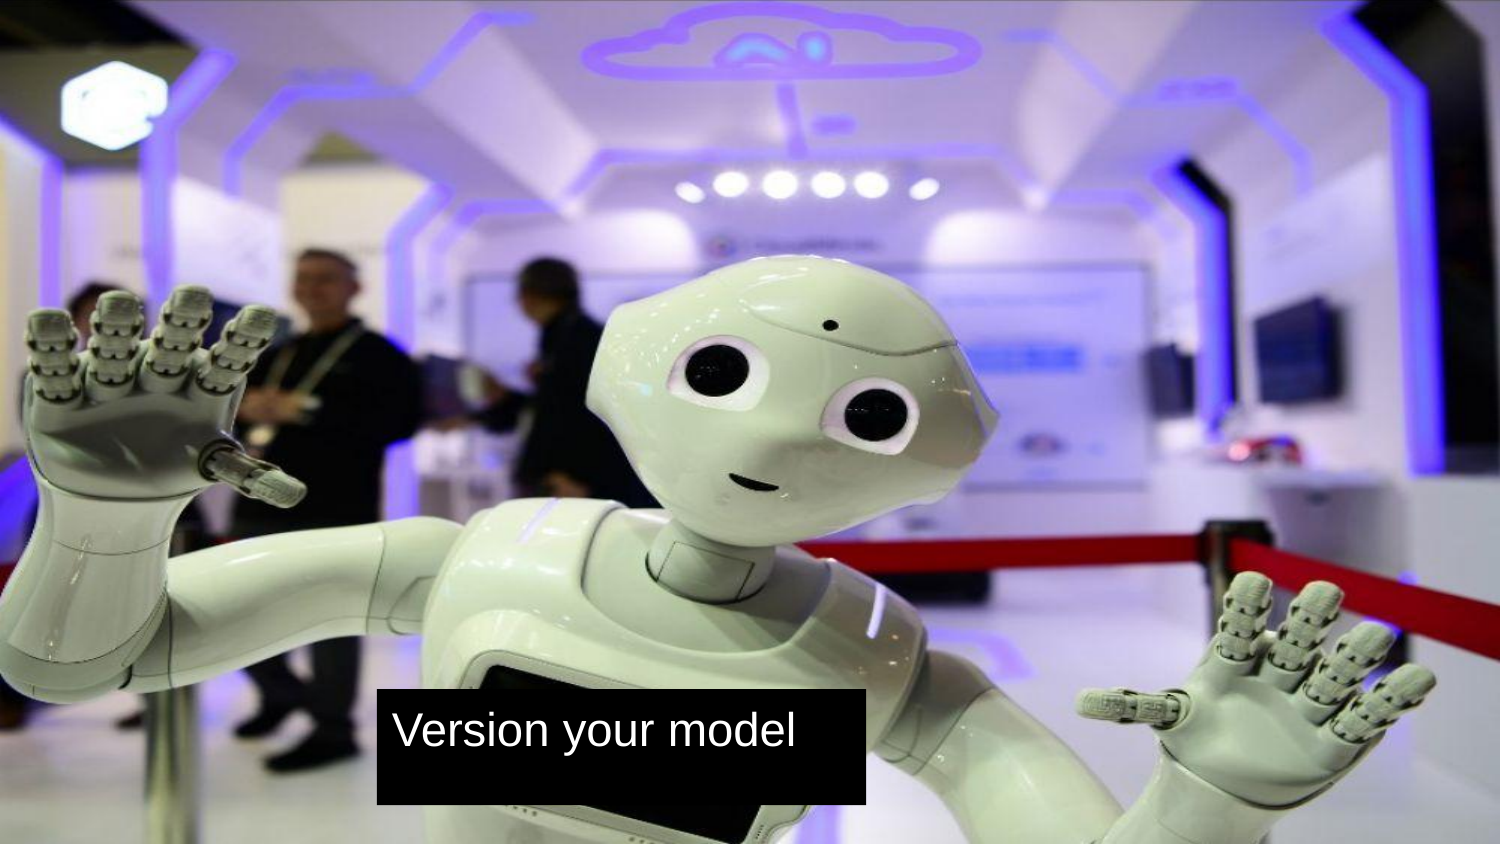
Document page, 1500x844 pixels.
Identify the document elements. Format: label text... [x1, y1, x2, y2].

title Version your model [376, 689, 867, 806]
picture [0, 0, 1500, 844]
